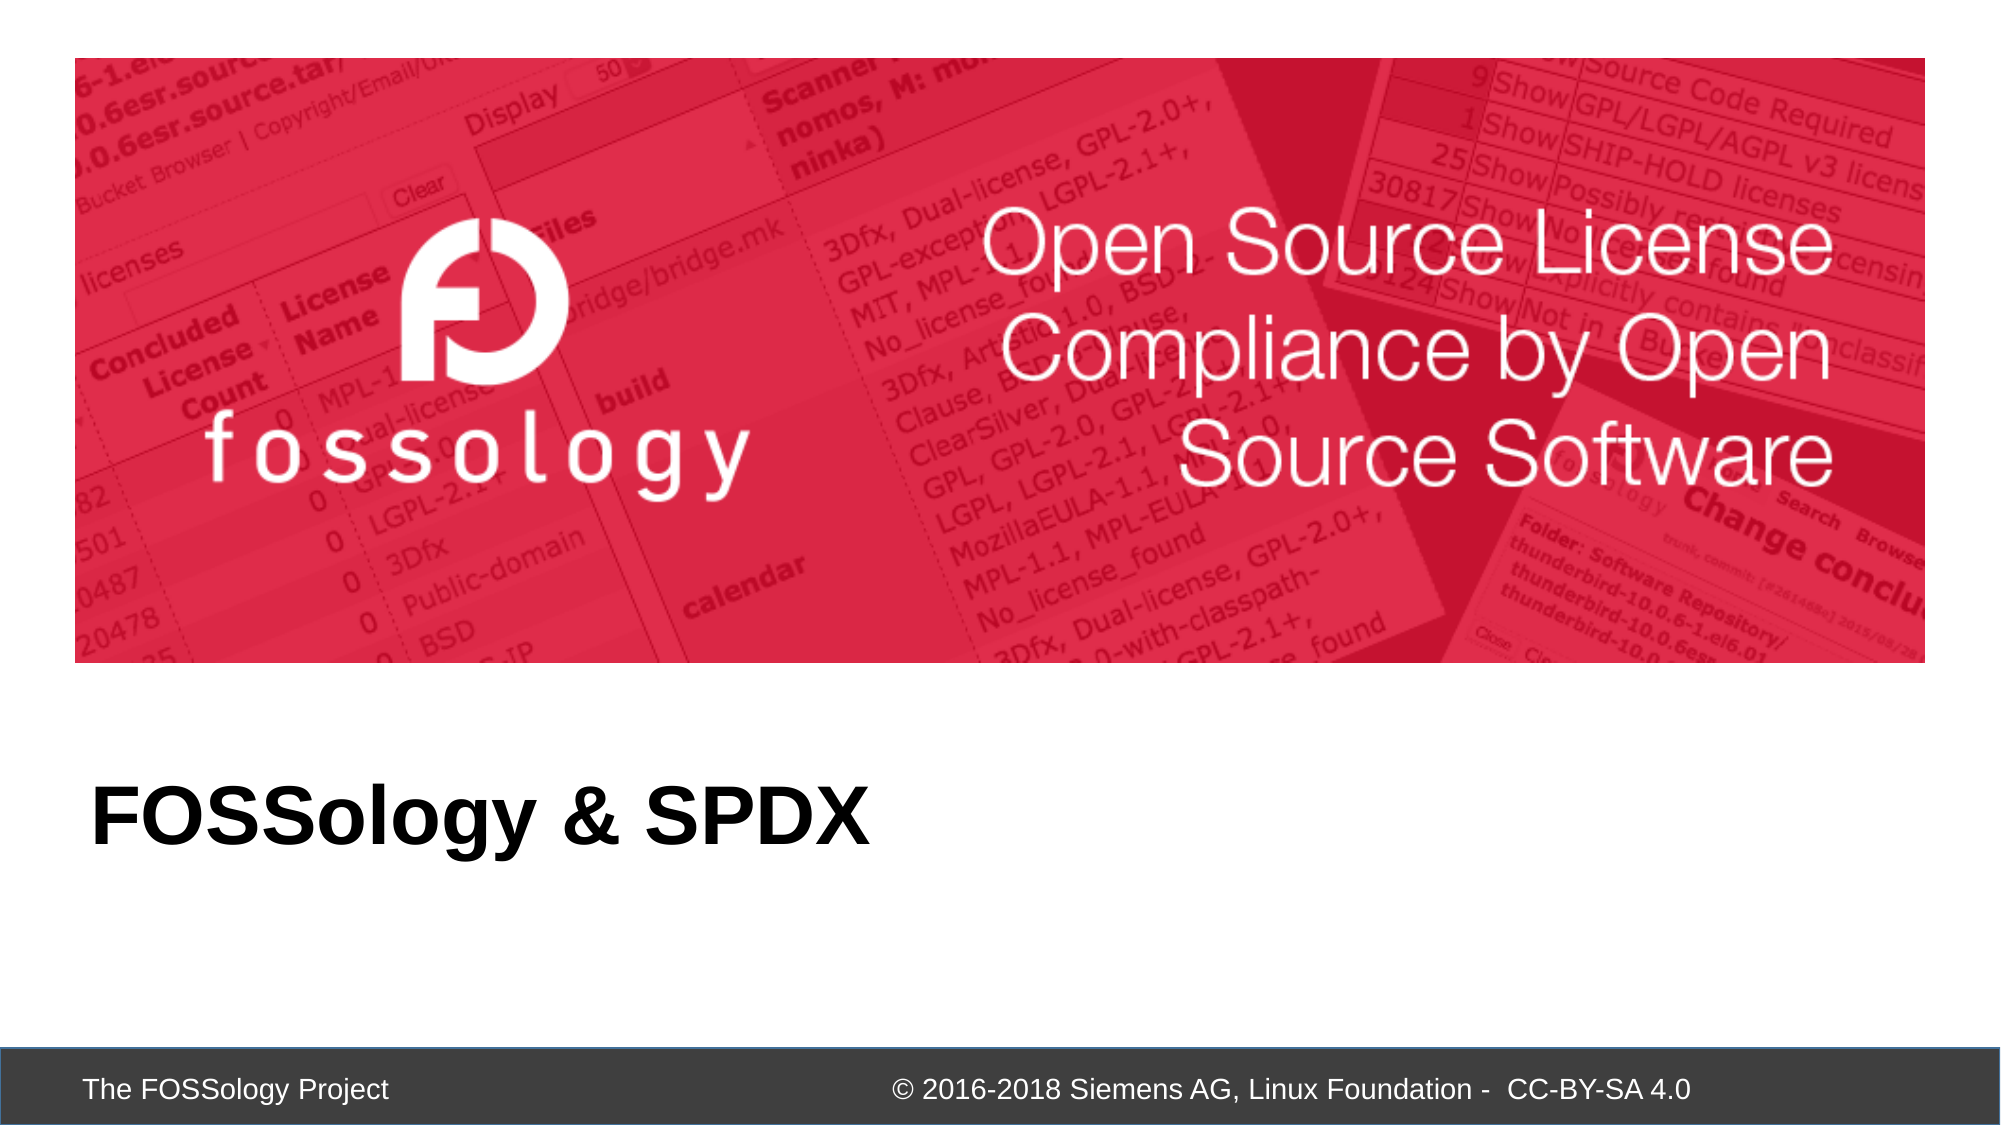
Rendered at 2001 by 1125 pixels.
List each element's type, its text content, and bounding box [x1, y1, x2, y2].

picture [75, 58, 1925, 663]
text_box FOSSology & SPDX [75, 700, 1925, 869]
